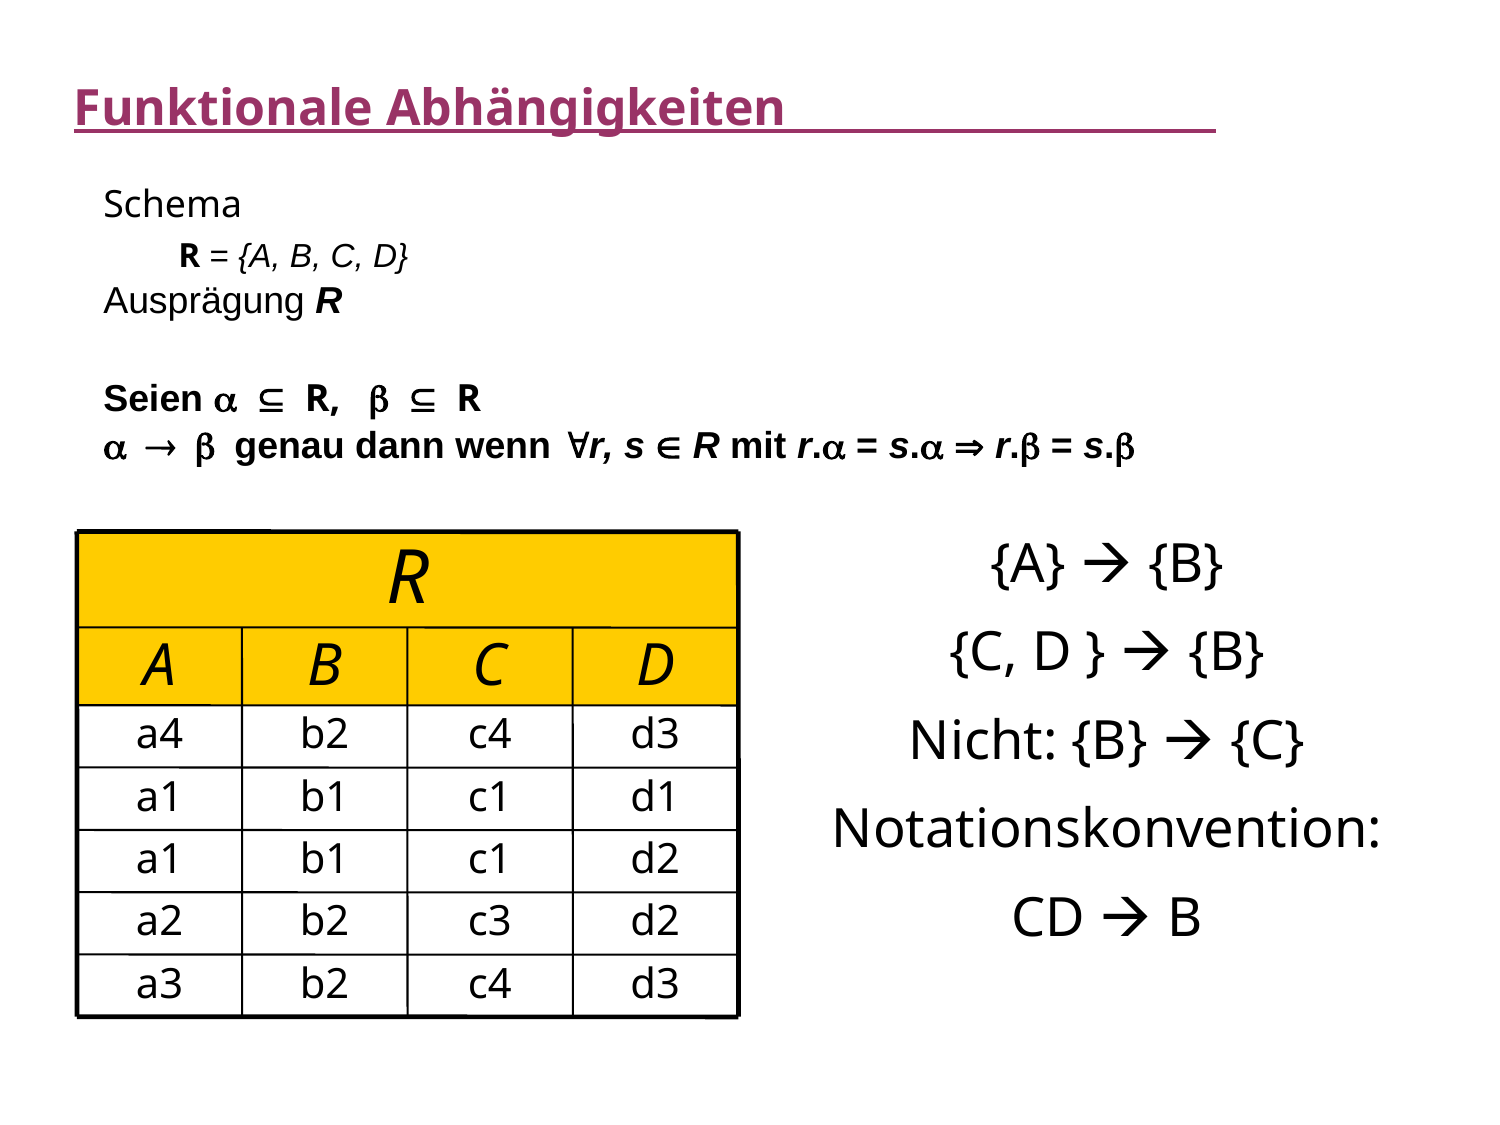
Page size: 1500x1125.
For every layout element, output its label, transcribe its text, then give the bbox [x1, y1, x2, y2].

text_box b1 [244, 832, 406, 891]
text_box a4 [80, 707, 240, 766]
text_box a2 [80, 894, 241, 953]
text_box R [80, 534, 736, 626]
text_box b2 [244, 894, 406, 953]
text_box c4 [409, 956, 571, 1014]
list Schema R = {A, B, C, D} Ausprägung R Seien R, R genau dann wenn r, s  R mit r. = s.  r. = s. [88, 177, 1329, 611]
text_box d2 [574, 894, 736, 953]
text_box d3 [574, 956, 736, 1014]
text_box b1 [244, 769, 406, 829]
text_box d1 [574, 769, 736, 829]
text_box c3 [409, 894, 571, 953]
text_box b2 [244, 707, 406, 766]
text_box {A}  {B} {C, D }  {B} Nicht: {B}  {C} Notationskonvention: CD  B [767, 533, 1447, 955]
text_box c4 [409, 707, 571, 766]
text_box B [243, 629, 406, 704]
text_box D [574, 629, 736, 704]
text_box a1 [80, 769, 241, 828]
text_box d3 [574, 707, 736, 766]
text_box c1 [409, 769, 571, 829]
text_box A [80, 629, 240, 704]
text_box a3 [80, 956, 241, 1014]
text_box b2 [244, 956, 406, 1014]
text_box a1 [80, 831, 241, 891]
text_box C [409, 629, 571, 704]
text_box d2 [574, 832, 736, 891]
text_box c1 [409, 832, 571, 891]
title Funktionale Abhängigkeiten [59, 48, 1447, 148]
